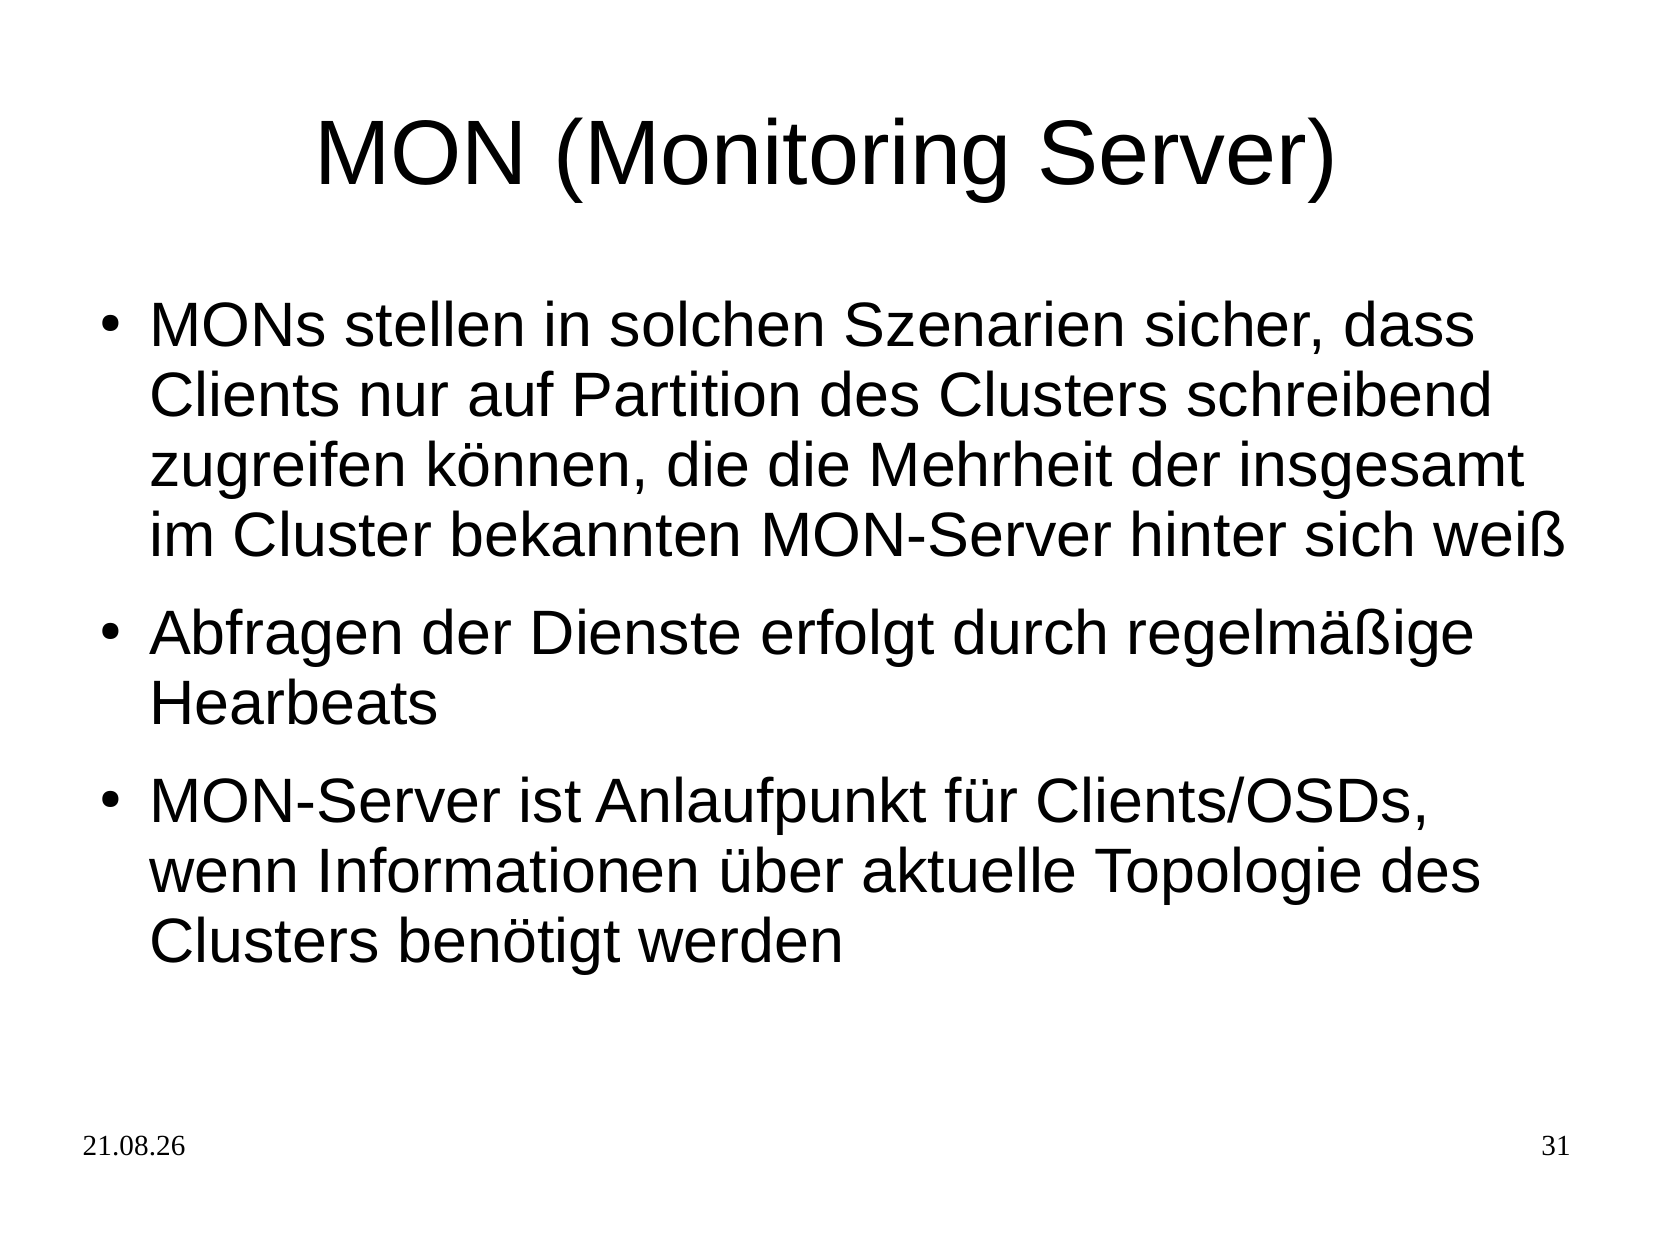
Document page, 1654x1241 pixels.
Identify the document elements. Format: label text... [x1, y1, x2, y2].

list MONs stellen in solchen Szenarien sicher, dass Clients nur auf Partition des Clusters schreibend zugreifen können, die die Mehrheit der insgesamt im Cluster bekannten MON-Server hinter sich weiß Abfragen der Dienste erfolgt durch regelmäßige Hearbeats MON-Server ist Anlaufpunkt für Clients/OSDs, wenn Informationen über aktuelle Topologie des Clusters benötigt werden [82, 290, 1571, 1010]
title MON (Monitoring Server) [82, 49, 1571, 257]
